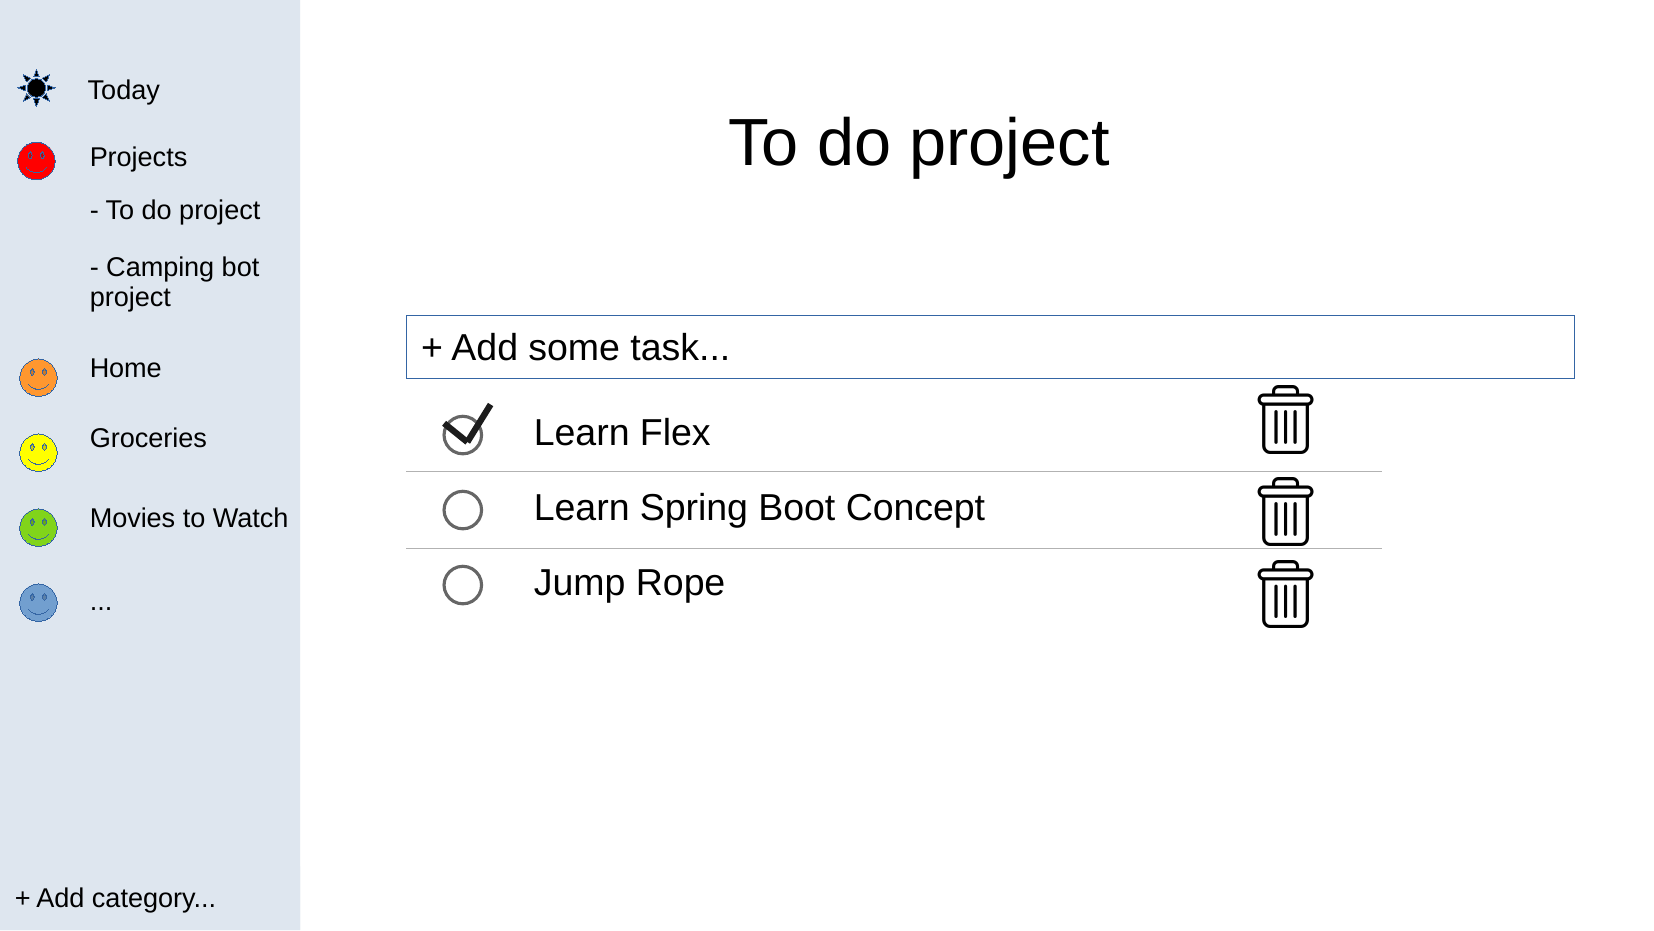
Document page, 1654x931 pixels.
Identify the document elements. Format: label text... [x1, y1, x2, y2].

text_box Projects [74, 134, 225, 180]
text_box - To do project [75, 187, 301, 233]
text_box [444, 428, 482, 454]
text_box To do project [713, 97, 1126, 188]
text_box [444, 491, 482, 529]
text_box + Add some task... [406, 315, 1575, 379]
text_box ... [75, 578, 338, 624]
text_box Groceries [74, 416, 300, 478]
text_box Home [74, 345, 225, 391]
text_box Jump Rope [519, 554, 741, 612]
picture [1251, 560, 1320, 628]
picture [1251, 477, 1320, 546]
text_box [449, 416, 476, 436]
text_box [444, 566, 482, 604]
text_box Today [72, 67, 223, 113]
text_box + Add category... [0, 866, 301, 931]
text_box Learn Spring Boot Concept [519, 479, 1000, 537]
text_box Movies to Watch [74, 495, 338, 541]
text_box Learn Flex [519, 404, 726, 462]
picture [1251, 385, 1320, 454]
text_box [0, 0, 301, 866]
text_box - Camping bot project [75, 244, 301, 320]
